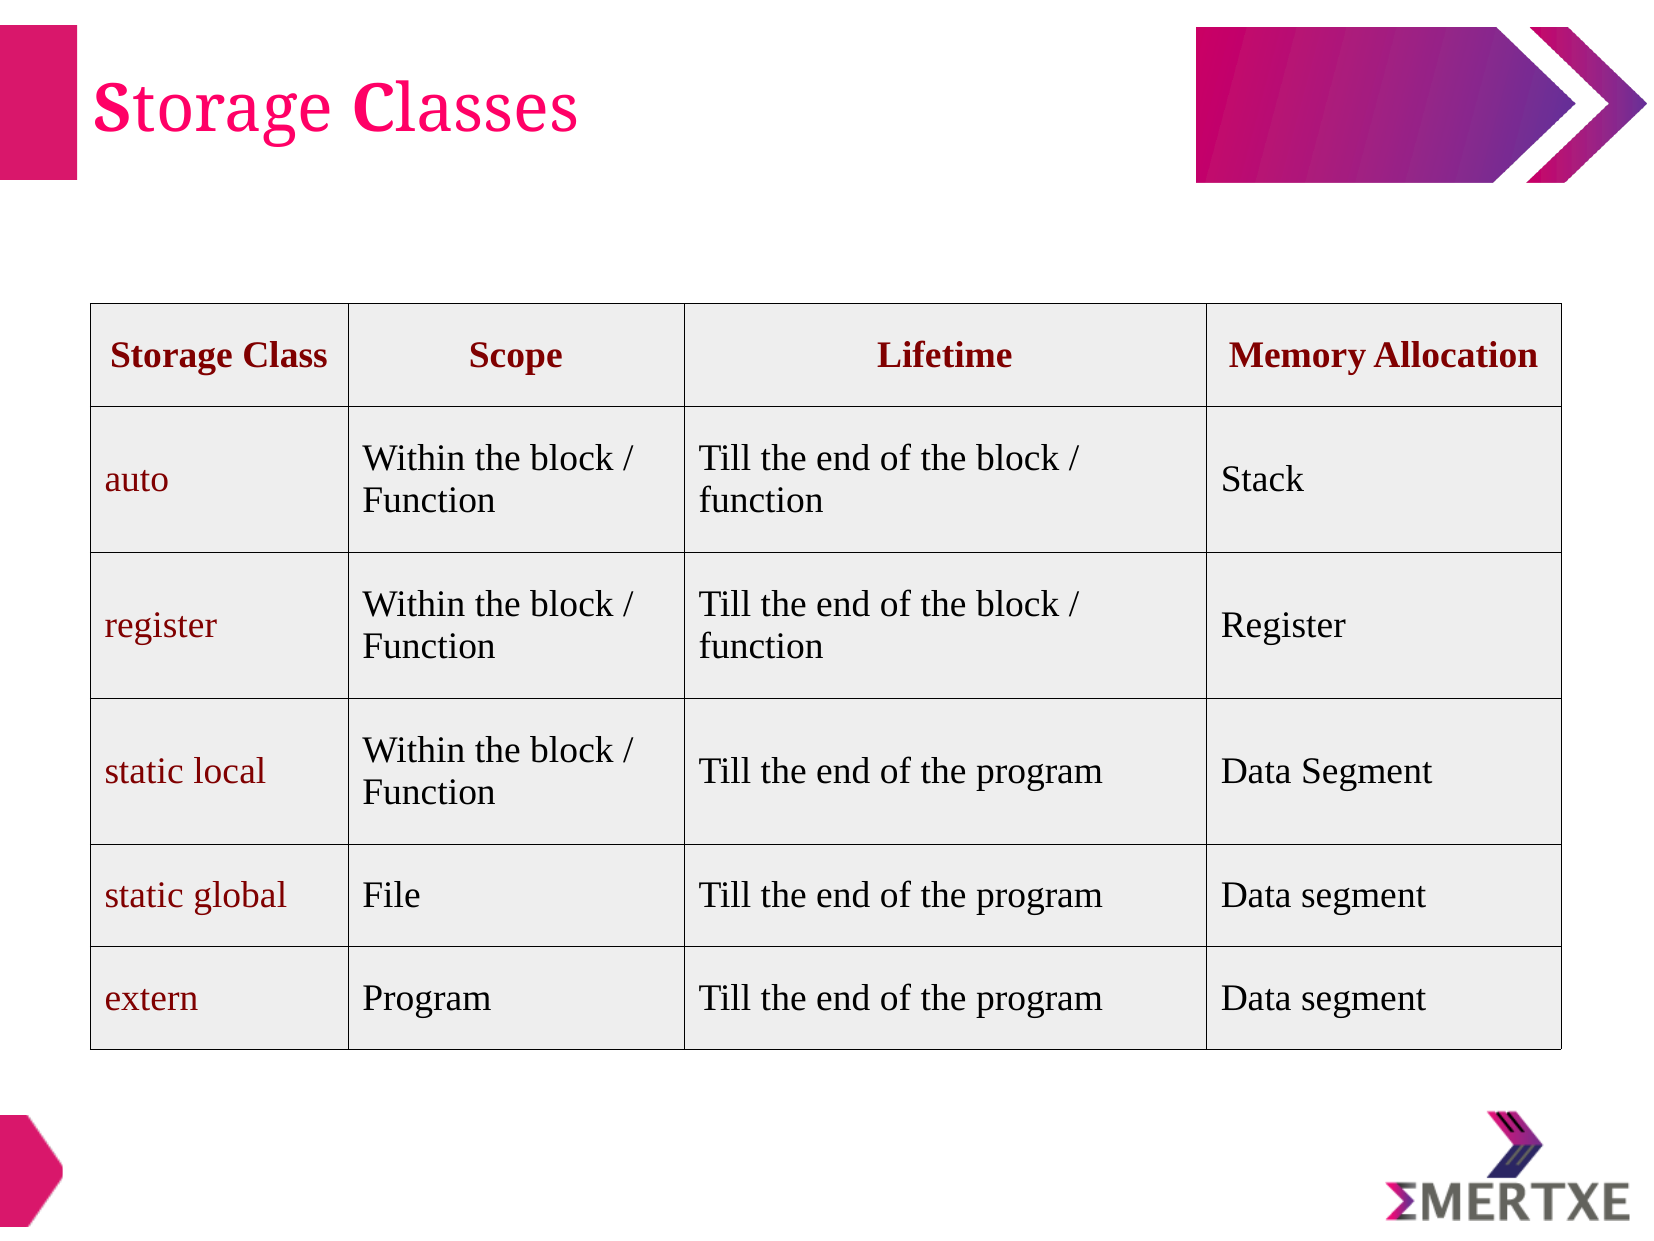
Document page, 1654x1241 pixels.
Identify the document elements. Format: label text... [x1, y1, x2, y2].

table_cell register [91, 553, 348, 698]
table_cell auto [91, 407, 348, 552]
table_cell Within the block / Function [349, 699, 684, 844]
table_cell Till the end of the block / function [685, 407, 1206, 552]
table_cell Till the end of the program [685, 845, 1206, 946]
table_cell File [349, 845, 684, 946]
table_cell Within the block / Function [349, 553, 684, 698]
table_header Memory Allocation [1207, 304, 1561, 406]
table_cell Till the end of the program [685, 947, 1206, 1049]
table_header Lifetime [685, 304, 1206, 406]
table_cell extern [91, 947, 348, 1049]
table_cell Stack [1207, 407, 1561, 552]
table_cell Data segment [1207, 947, 1561, 1049]
table_cell Program [349, 947, 684, 1049]
table_cell Within the block / Function [349, 407, 684, 552]
table_header Storage Class [91, 304, 348, 406]
table_cell static global [91, 845, 348, 946]
table_cell Data segment [1207, 845, 1561, 946]
table_cell Data Segment [1207, 699, 1561, 844]
table_cell static local [91, 699, 348, 844]
table_cell Till the end of the block / function [685, 553, 1206, 698]
picture [1385, 1107, 1631, 1221]
picture [1571, 27, 1647, 183]
table_header Scope [349, 304, 684, 406]
table_cell Till the end of the program [685, 699, 1206, 844]
table_cell Register [1207, 553, 1561, 698]
title Storage Classes [93, 2, 1571, 210]
